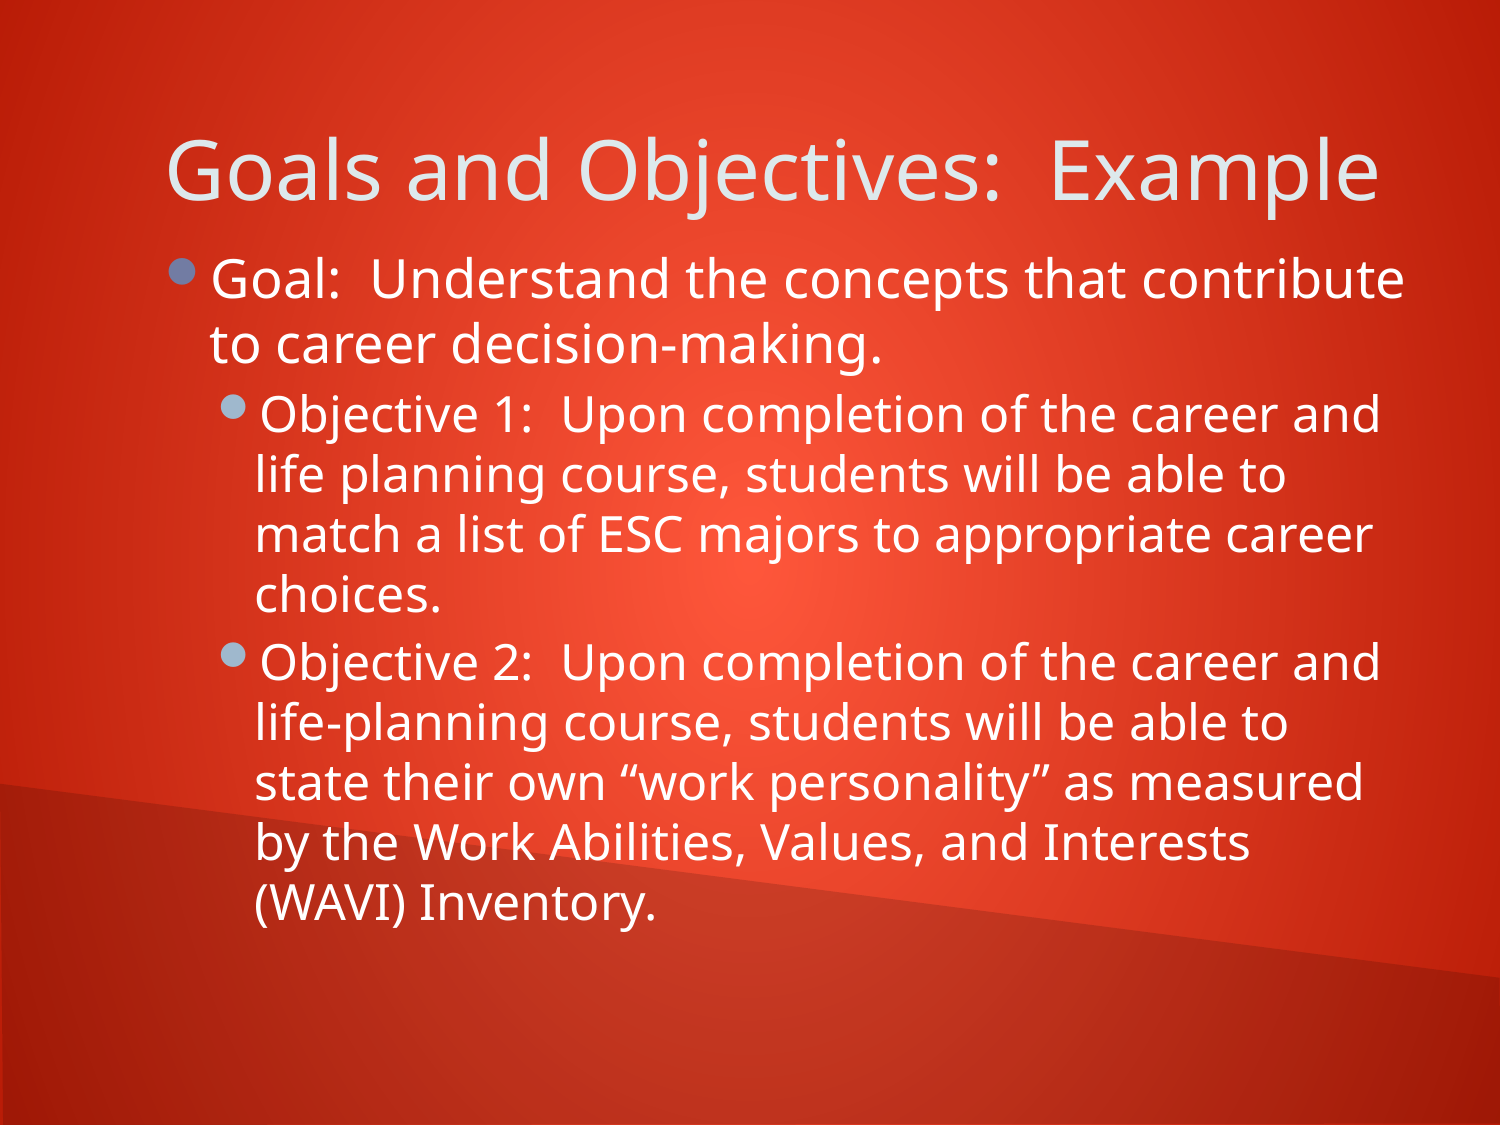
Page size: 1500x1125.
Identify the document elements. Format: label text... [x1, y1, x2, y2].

list Goal: Understand the concepts that contribute to career decision-making. Objective 1: Upon completion of the career and life planning course, students will be able to match a list of ESC majors to appropriate career choices. Objective 2: Upon completion of the career and life-planning course, students will be able to state their own “work personality” as measured by the Work Abilities, Values, and Interests (WAVI) Inventory. [150, 237, 1425, 988]
title Goals and Objectives: Example [150, 45, 1425, 233]
